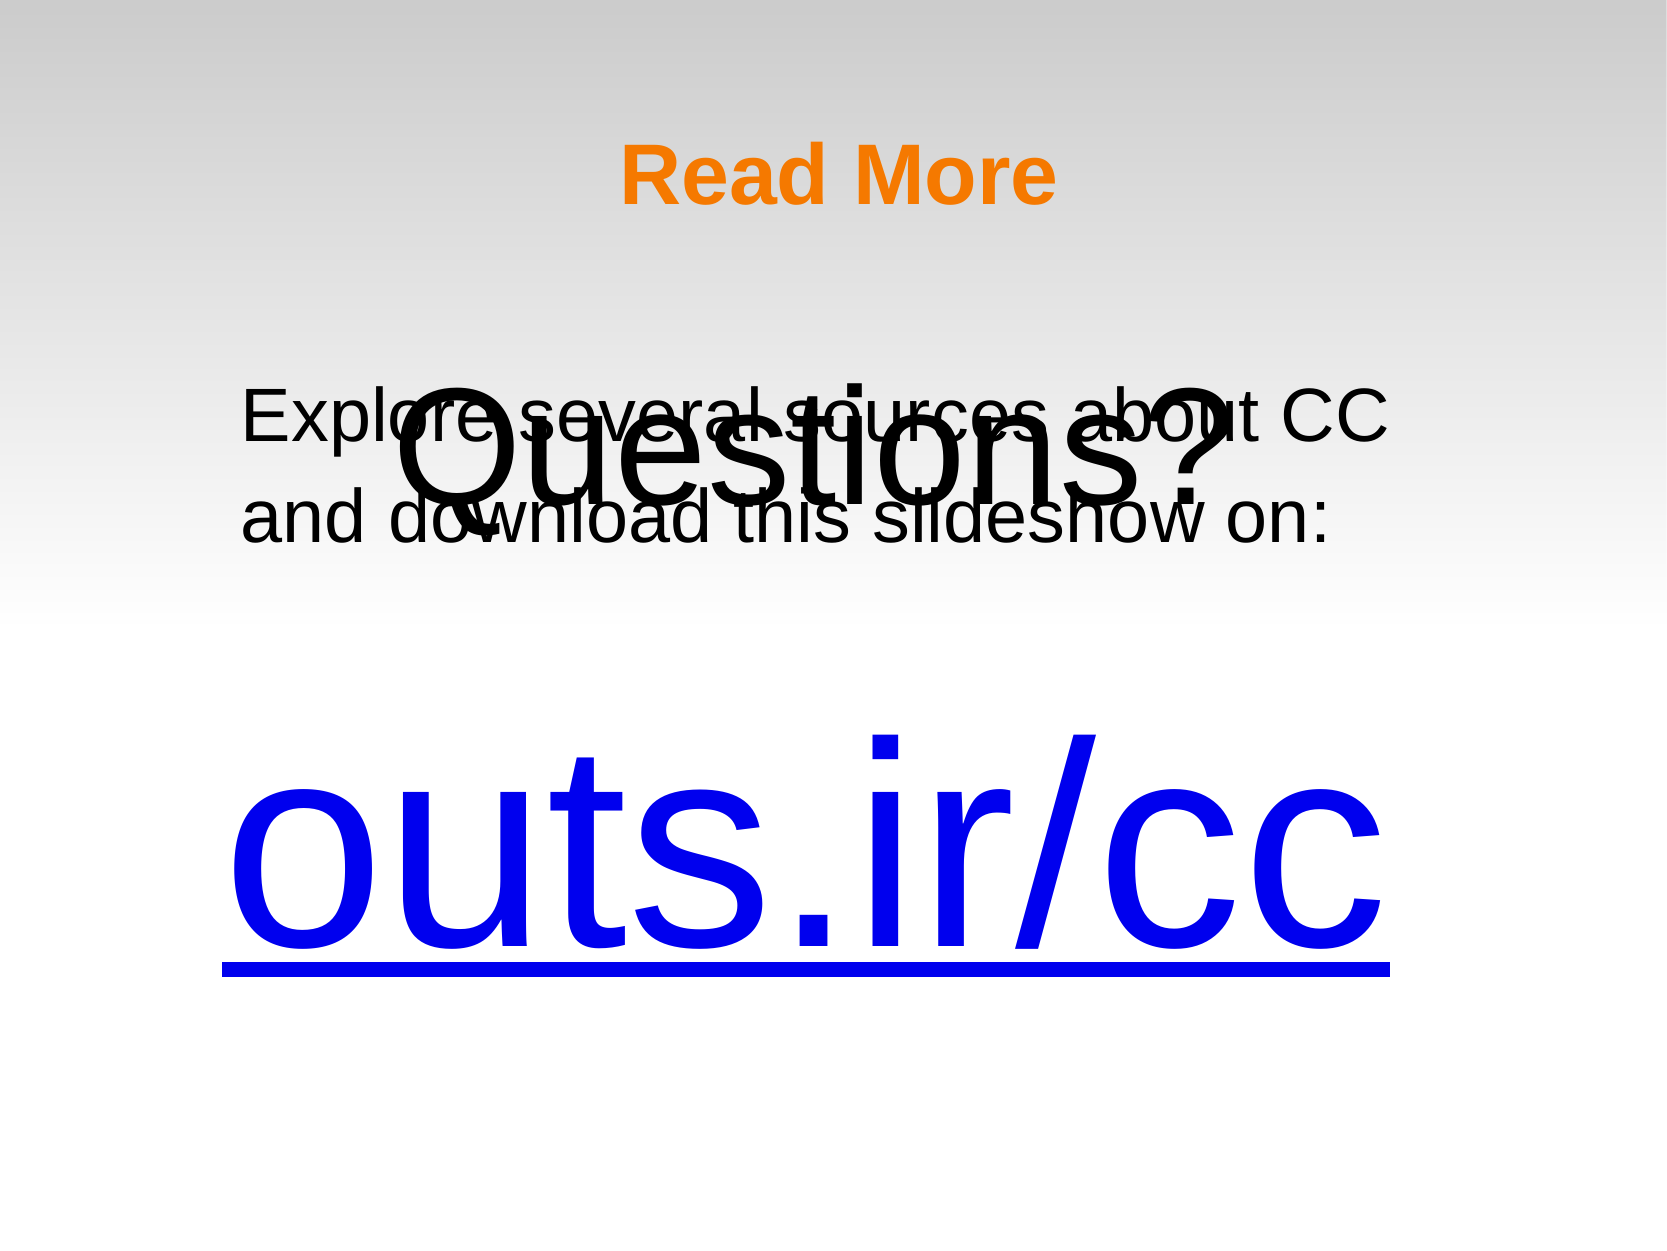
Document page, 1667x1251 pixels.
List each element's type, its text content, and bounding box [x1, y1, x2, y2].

text_box outs.ir/cc [215, 609, 1476, 1060]
picture [0, 0, 1667, 1250]
text_box Questions? [199, 309, 1430, 605]
title Read More [83, 51, 1596, 272]
text_box Explore several sources about CC and download this slideshow on: [234, 349, 1465, 609]
